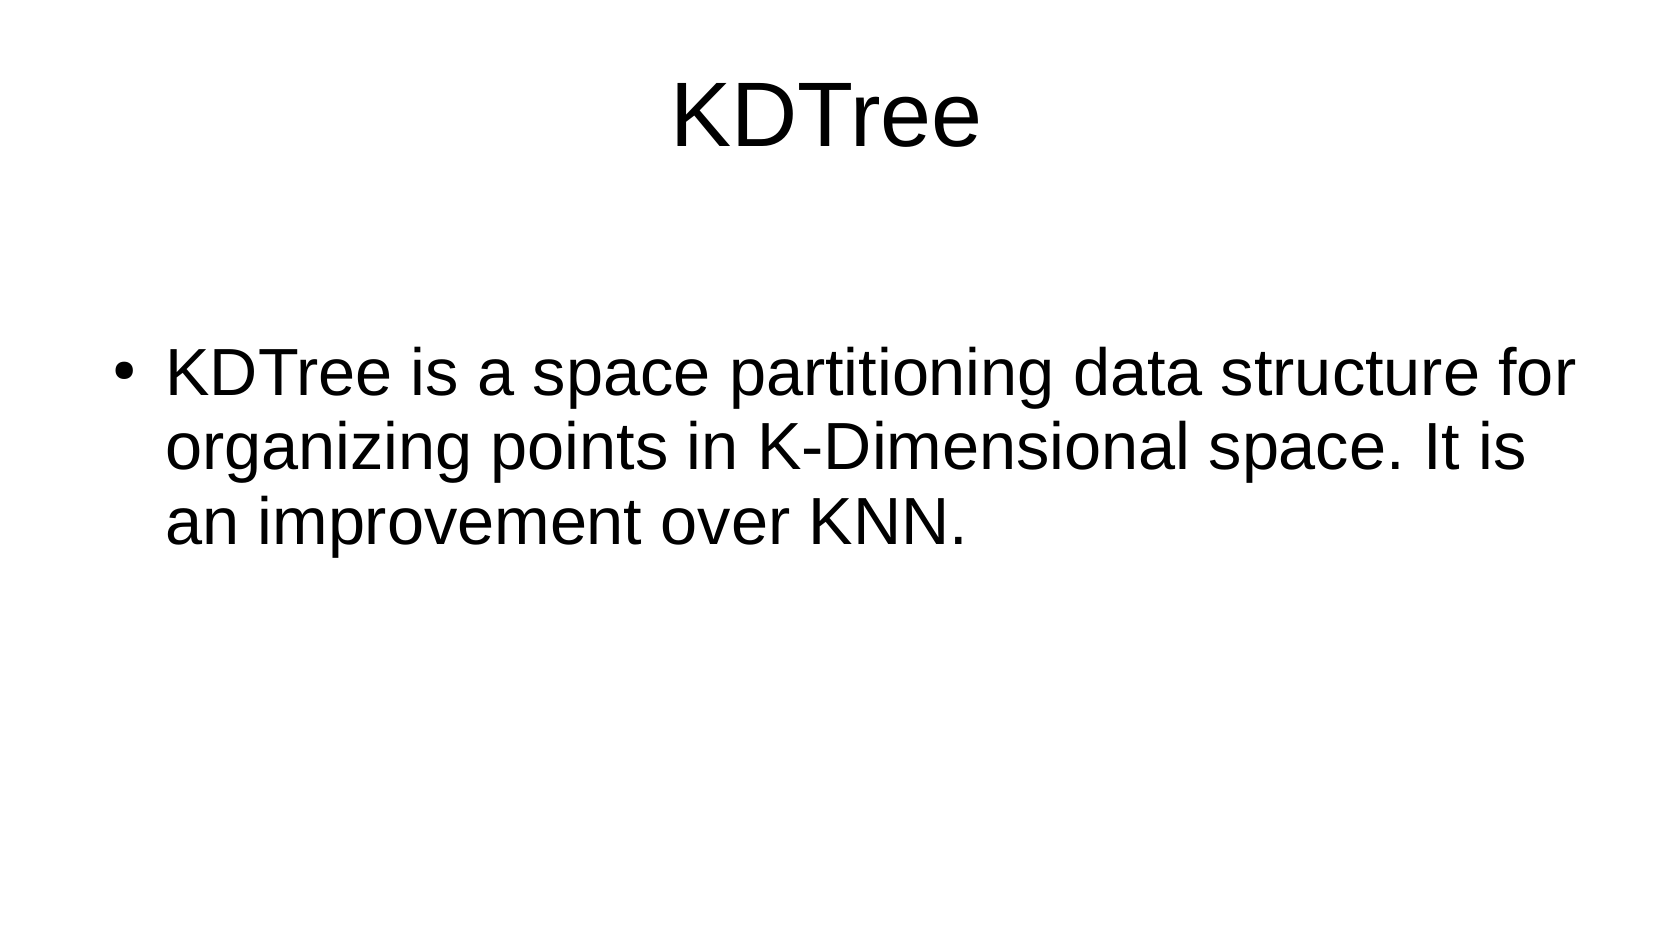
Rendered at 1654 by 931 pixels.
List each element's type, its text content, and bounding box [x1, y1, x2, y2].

list KDTree is a space partitioning data structure for organizing points in K-Dimensional space. It is an improvement over KNN. [94, 334, 1583, 875]
title KDTree [82, 37, 1571, 193]
